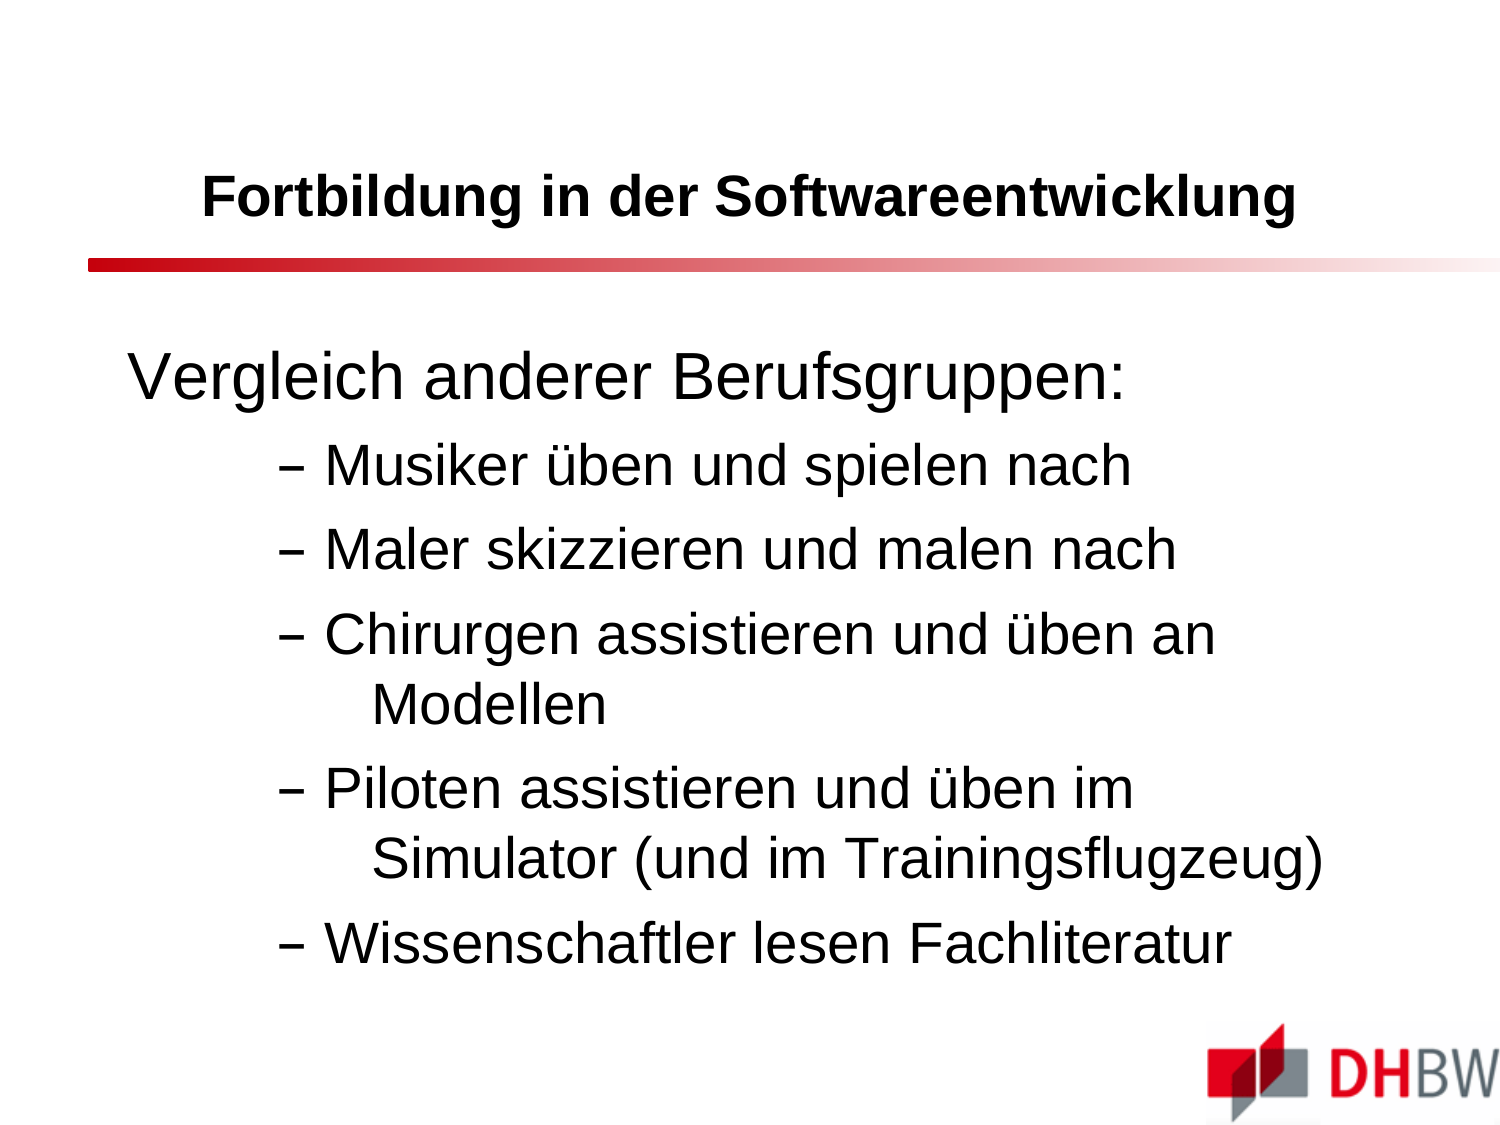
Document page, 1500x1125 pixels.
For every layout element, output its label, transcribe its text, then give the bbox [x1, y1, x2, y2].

list Vergleich anderer Berufsgruppen: Musiker üben und spielen nach Maler skizzieren und malen nach Chirurgen assistieren und üben an Modellen Piloten assistieren und üben im Simulator (und im Trainingsflugzeug) Wissenschaftler lesen Fachliteratur [113, 324, 1388, 1020]
picture [1206, 1021, 1500, 1125]
title Fortbildung in der Softwareentwicklung [112, 20, 1388, 367]
